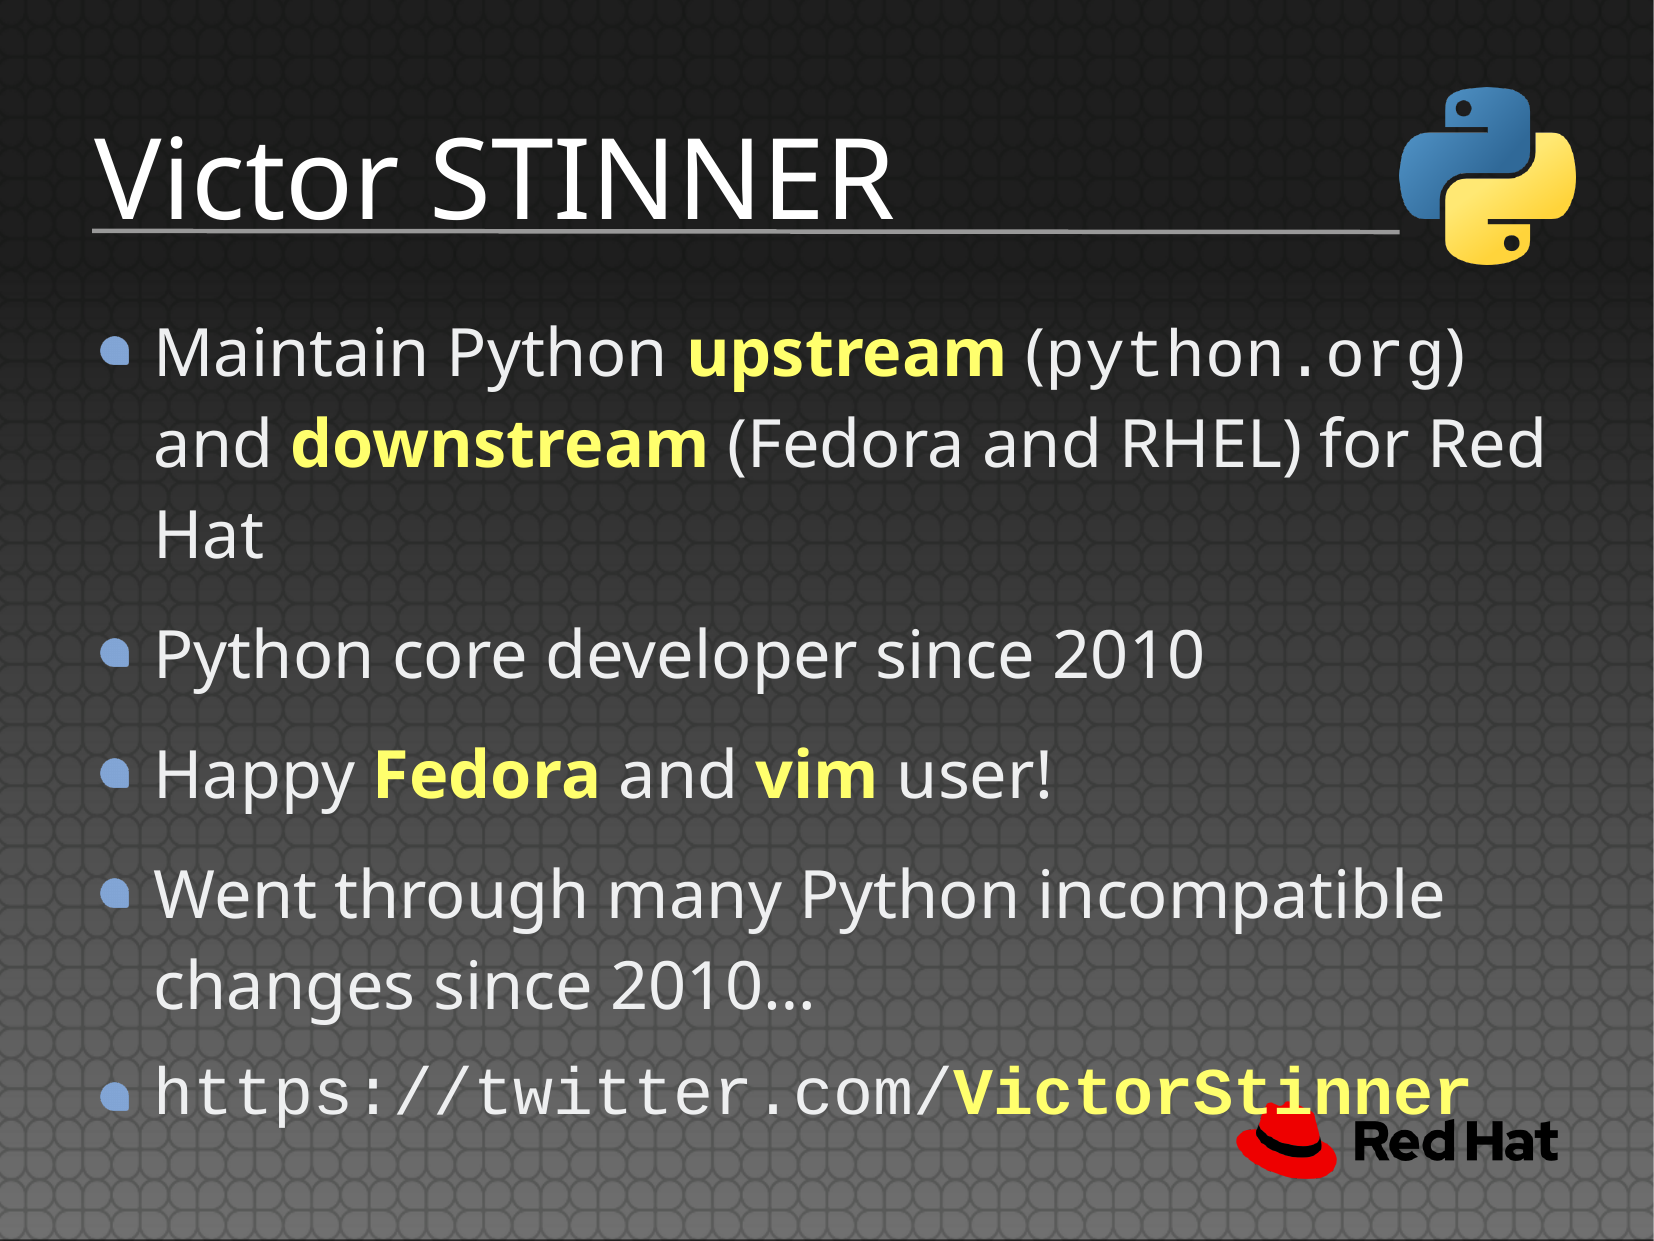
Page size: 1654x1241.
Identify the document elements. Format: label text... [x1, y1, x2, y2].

picture [0, 0, 1654, 1241]
list Maintain Python upstream (python.org) and downstream (Fedora and RHEL) for Red Hat Python core developer since 2010 Happy Fedora and vim user! Went through many Python incompatible changes since 2010… https://twitter.com/VictorStinner [82, 304, 1571, 1045]
title Victor STINNER [94, 100, 1426, 251]
